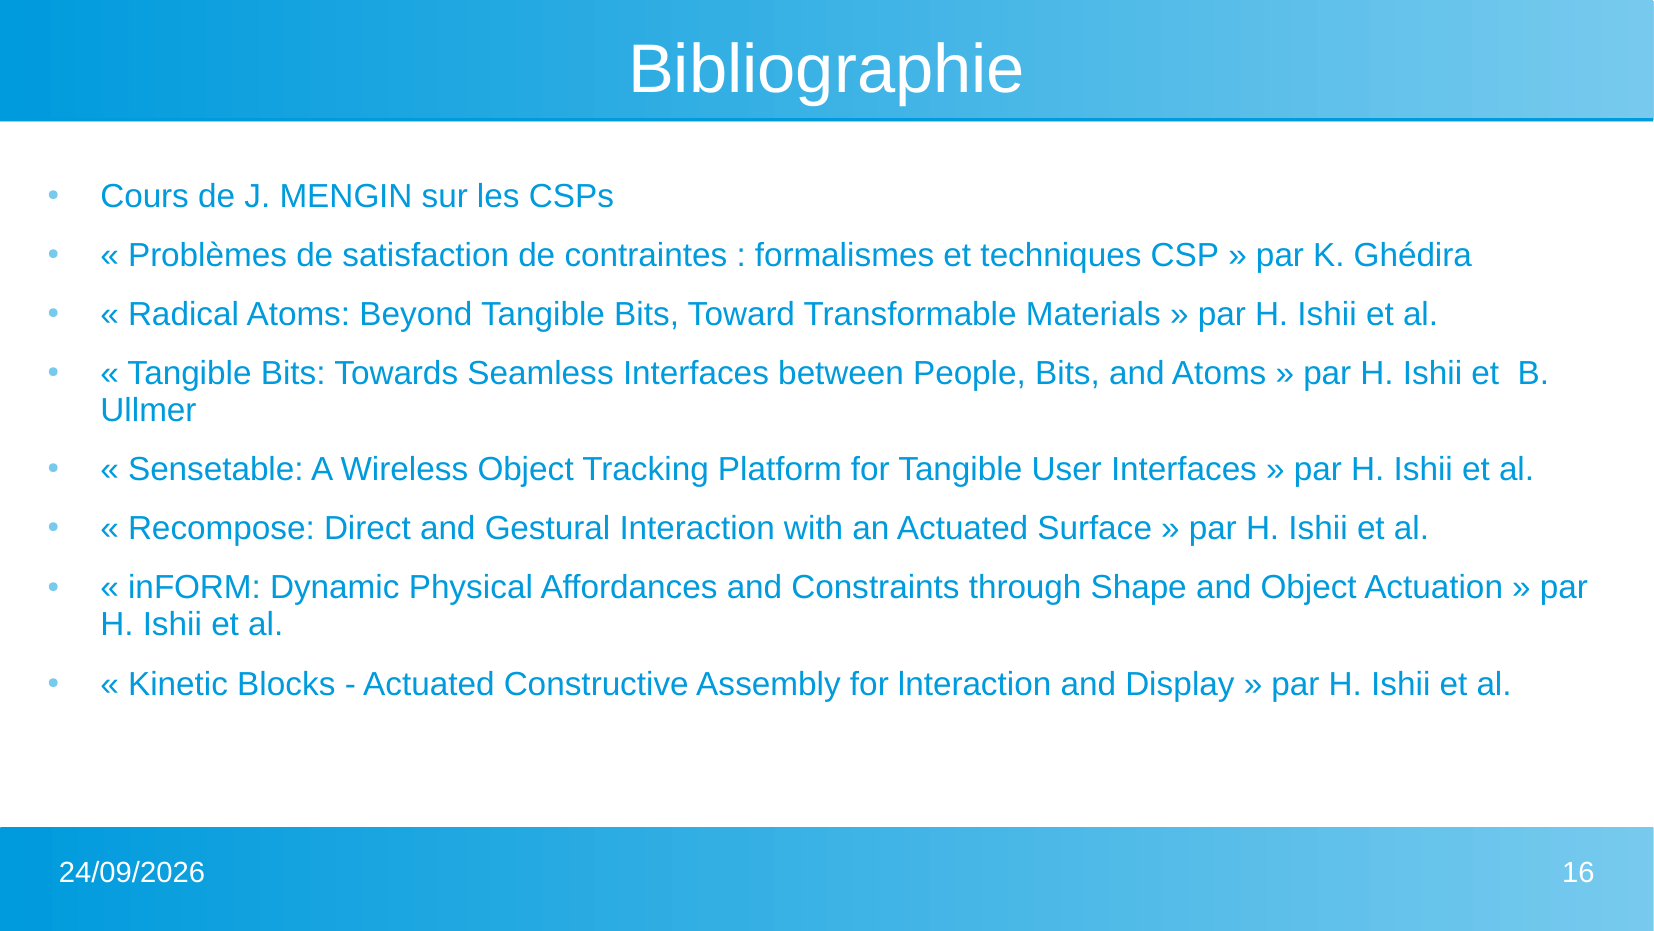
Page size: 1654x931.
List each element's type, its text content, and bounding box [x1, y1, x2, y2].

list Cours de J. MENGIN sur les CSPs « Problèmes de satisfaction de contraintes : formalismes et techniques CSP » par K. Ghédira « Radical Atoms: Beyond Tangible Bits, Toward Transformable Materials » par H. Ishii et al. « Tangible Bits: Towards Seamless Interfaces between People, Bits, and Atoms » par H. Ishii et B. Ullmer « Sensetable: A Wireless Object Tracking Platform for Tangible User Interfaces » par H. Ishii et al. « Recompose: Direct and Gestural Interaction with an Actuated Surface » par H. Ishii et al. « inFORM: Dynamic Physical Affordances and Constraints through Shape and Object Actuation » par H. Ishii et al. « Kinetic Blocks - Actuated Constructive Assembly for lnteraction and Display » par H. Ishii et al. [29, 177, 1625, 768]
title Bibliographie [59, 29, 1595, 108]
